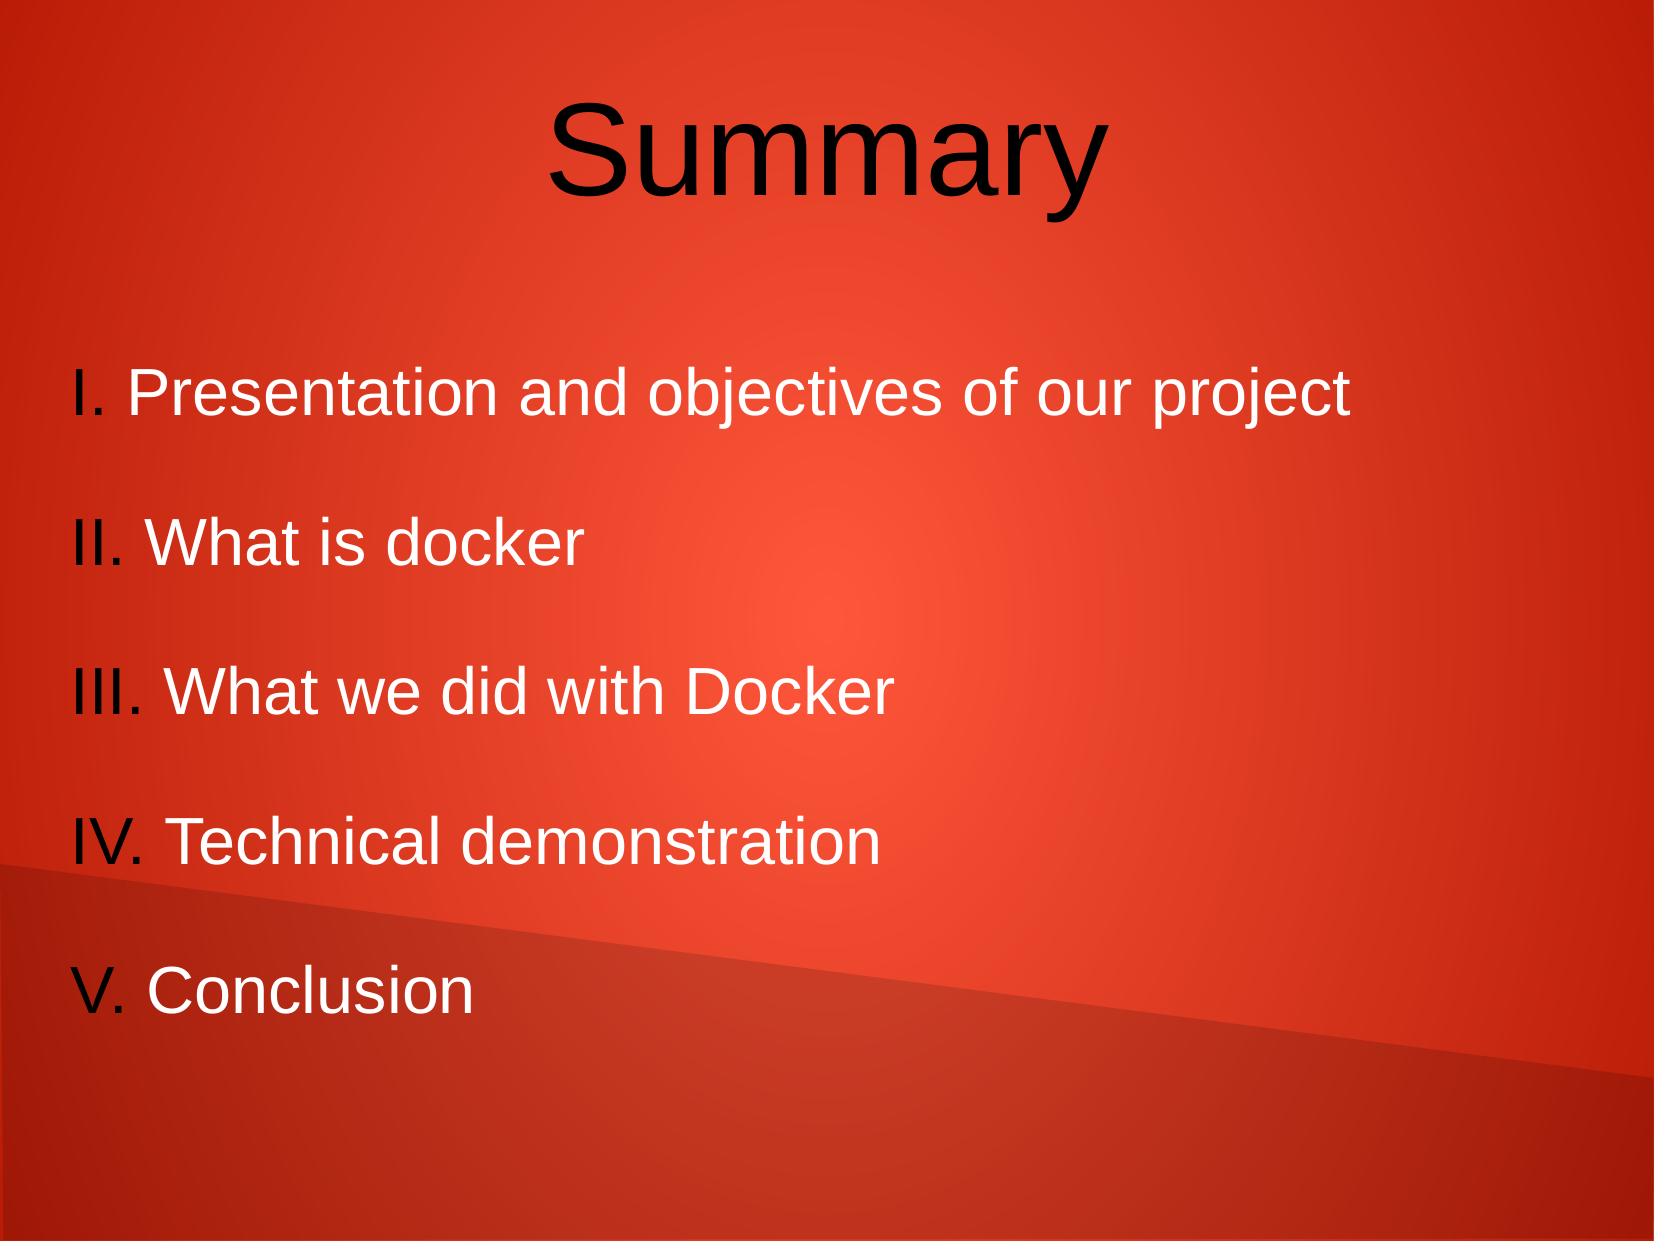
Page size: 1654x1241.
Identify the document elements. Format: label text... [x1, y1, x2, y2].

subtitle Presentation and objectives of our project What is docker What we did with Docker Technical demonstration Conclusion [70, 331, 1560, 1052]
title Summary [82, 47, 1571, 252]
